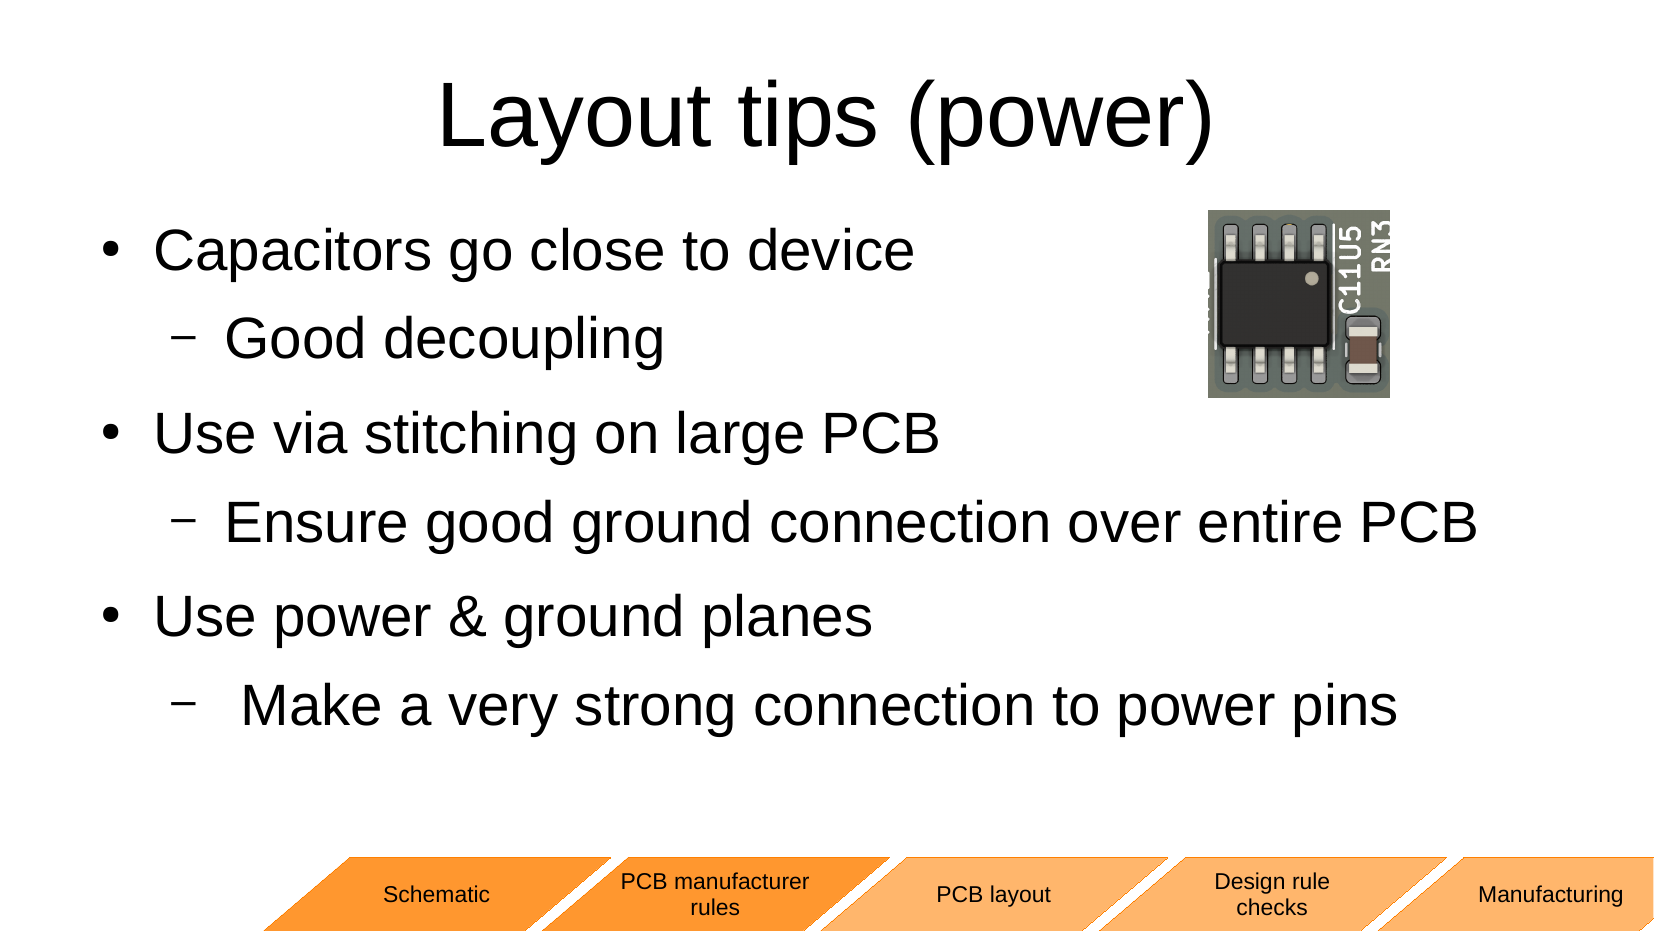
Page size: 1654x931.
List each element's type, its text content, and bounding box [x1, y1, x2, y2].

title Layout tips (power) [82, 37, 1571, 193]
text_box PCB manufacturer rules [541, 857, 890, 931]
picture [1208, 210, 1390, 398]
text_box Manufacturing [1377, 857, 1654, 931]
text_box PCB layout [820, 857, 1168, 931]
text_box Design rule checks [1098, 857, 1447, 931]
list Capacitors go close to device Good decoupling Use via stitching on large PCB Ensure good ground connection over entire PCB Use power & ground planes Make a very strong connection to power pins [82, 217, 1576, 758]
text_box Schematic [263, 857, 611, 931]
